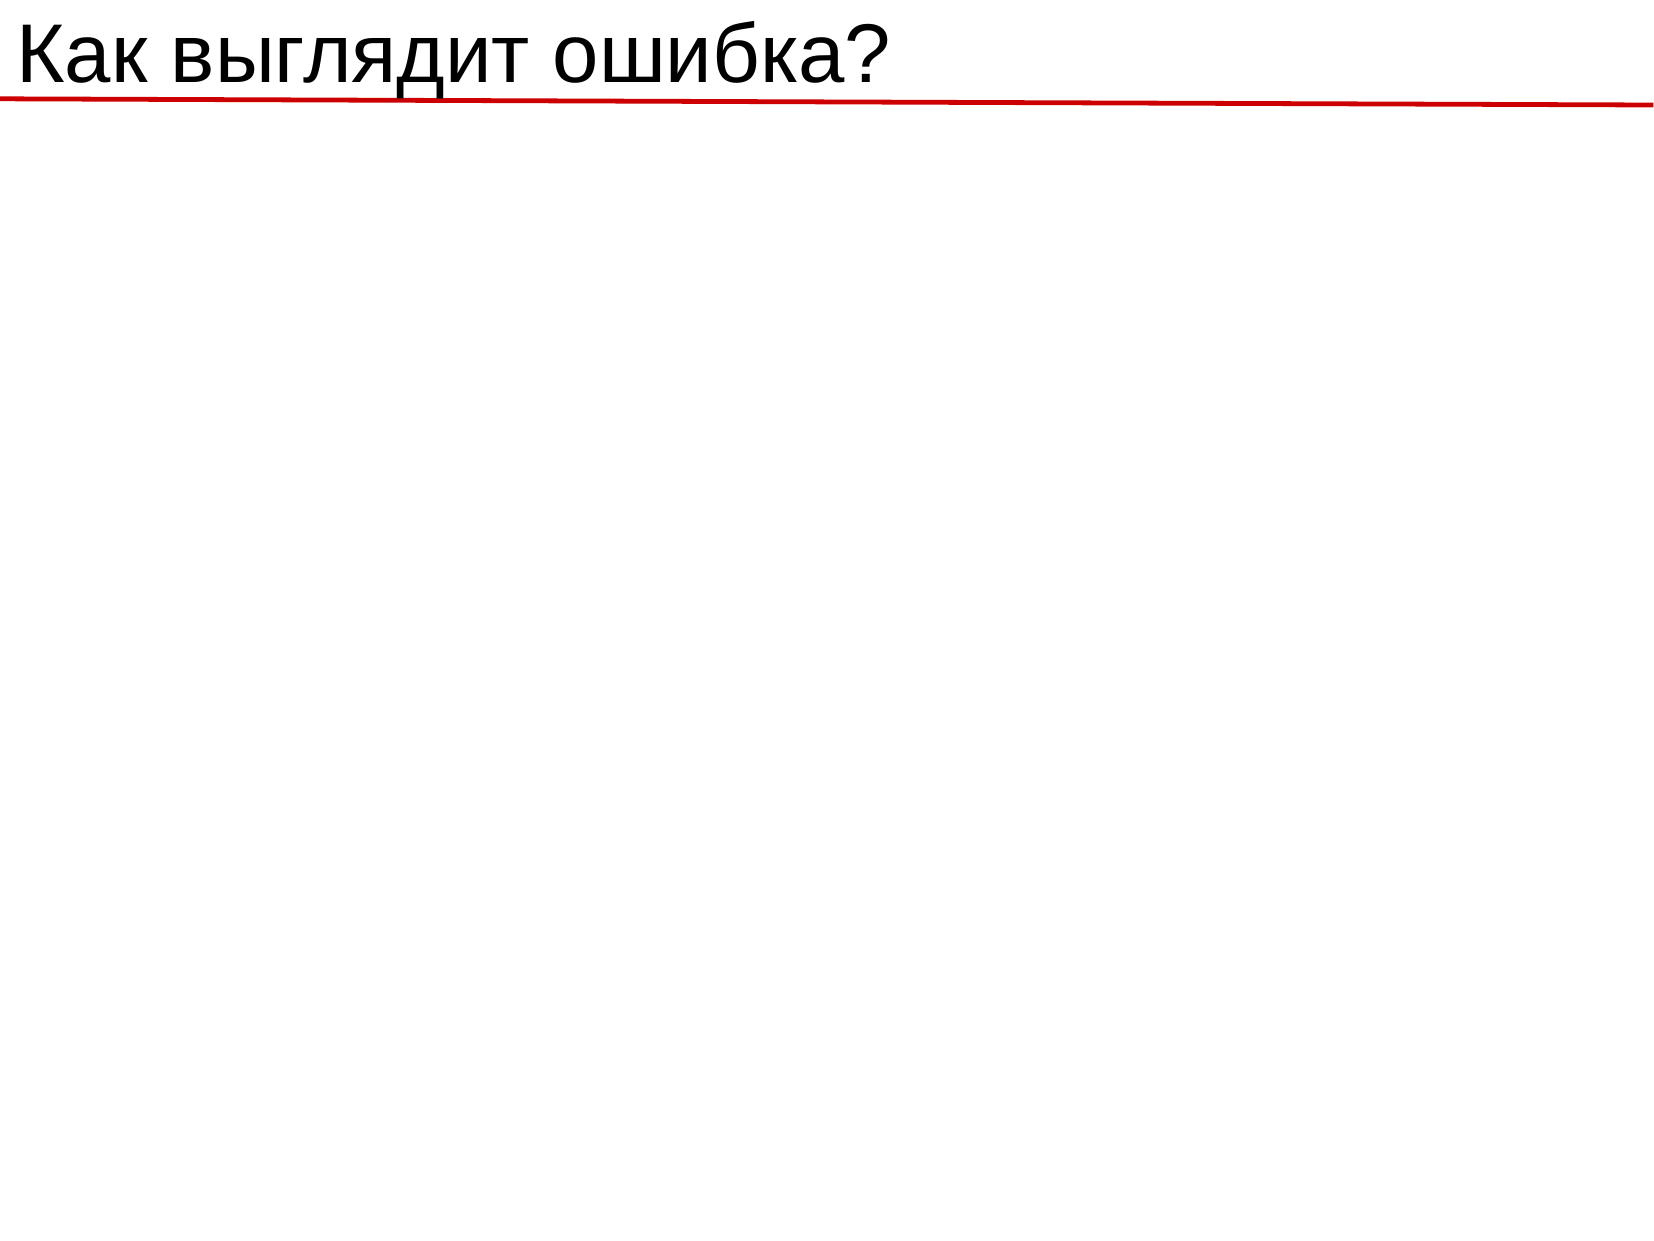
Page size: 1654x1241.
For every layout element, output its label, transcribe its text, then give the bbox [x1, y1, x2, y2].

text_box Как выглядит ошибка? [1, 0, 1231, 108]
